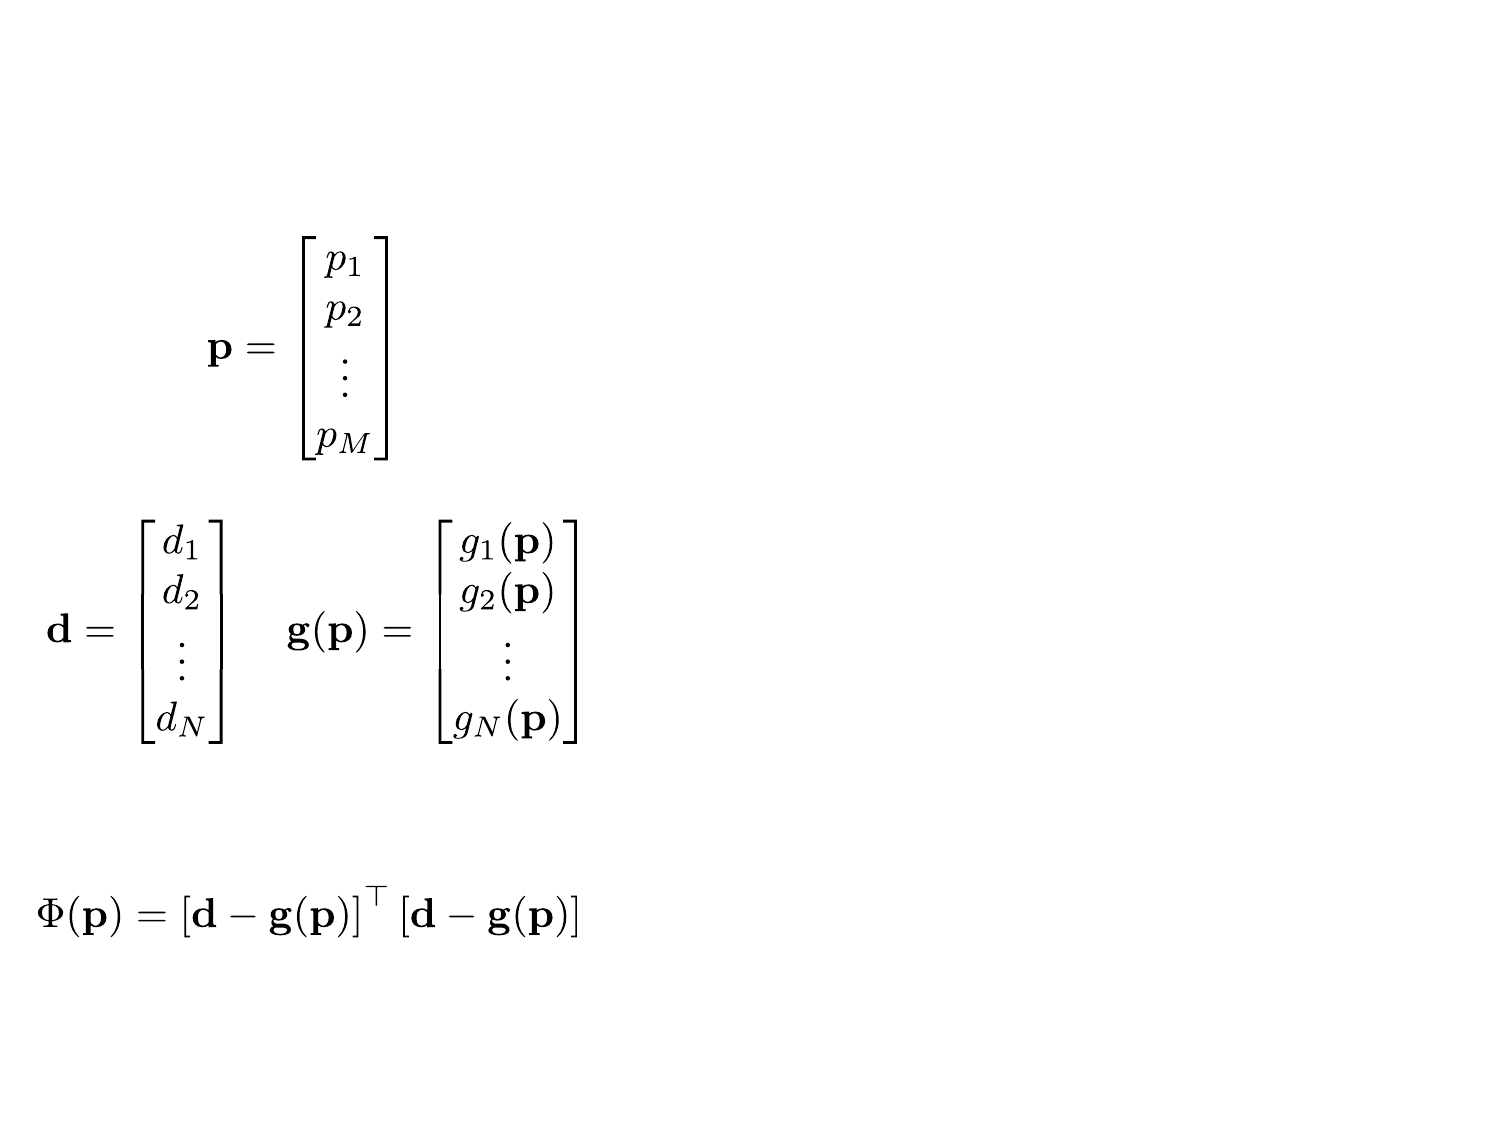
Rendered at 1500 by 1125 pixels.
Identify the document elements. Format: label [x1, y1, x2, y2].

text_box [286, 519, 591, 744]
text_box [206, 236, 402, 461]
text_box [45, 519, 237, 744]
text_box [35, 885, 582, 938]
